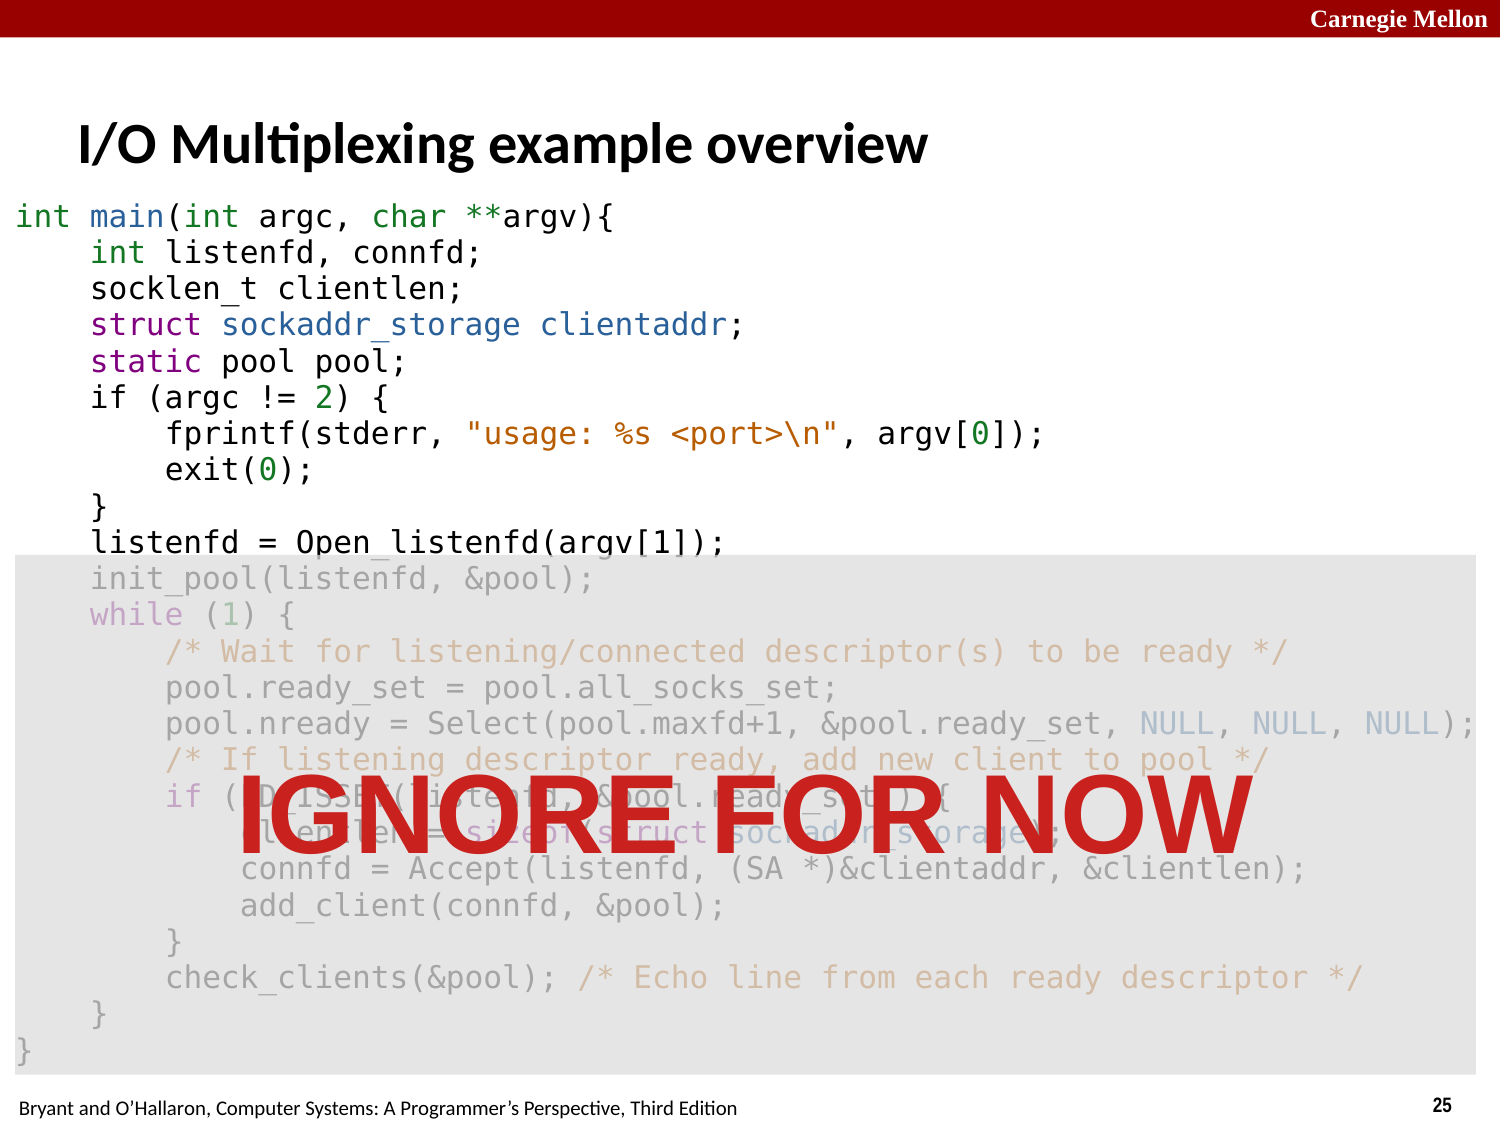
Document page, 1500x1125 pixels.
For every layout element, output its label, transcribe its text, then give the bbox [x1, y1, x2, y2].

text_box int main(int argc, char **argv){ int listenfd, connfd; socklen_t clientlen; struct sockaddr_storage clientaddr; static pool pool; if (argc != 2) { fprintf(stderr, "usage: %s <port>\n", argv[0]); exit(0); } listenfd = Open_listenfd(argv[1]); init_pool(listenfd, &pool); while (1) { /* Wait for listening/connected descriptor(s) to be ready */ pool.ready_set = pool.all_socks_set; pool.nready = Select(pool.maxfd+1, &pool.ready_set, NULL, NULL, NULL); /* If listening descriptor ready, add new client to pool */ if (FD_ISSET(listenfd, &pool.ready_set)) { clientlen = sizeof(struct sockaddr_storage); connfd = Accept(listenfd, (SA *)&clientaddr, &clientlen); add_client(connfd, &pool); } check_clients(&pool); /* Echo line from each ready descriptor */ } } [0, 190, 1500, 1125]
text_box IGNORE FOR NOW [15, 554, 1476, 1075]
title I/O Multiplexing example overview [62, 93, 1337, 188]
